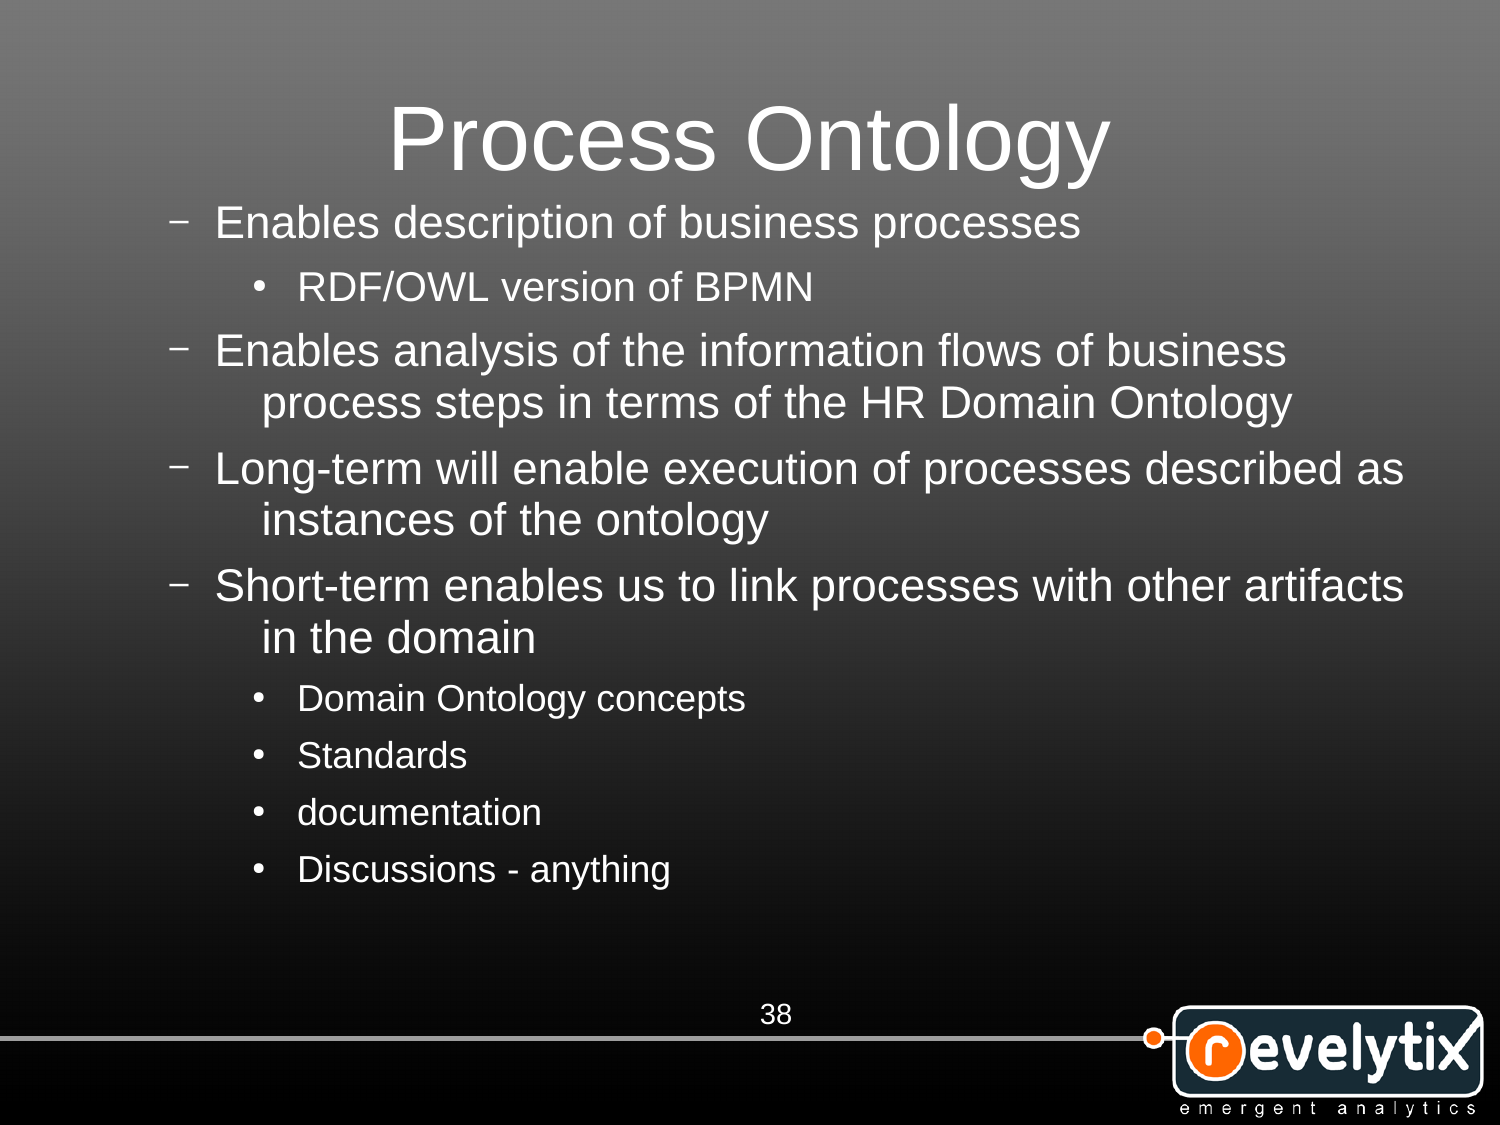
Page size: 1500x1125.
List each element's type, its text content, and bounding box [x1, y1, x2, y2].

list Enables description of business processes RDF/OWL version of BPMN Enables analysis of the information flows of business process steps in terms of the HR Domain Ontology Long-term will enable execution of processes described as instances of the ontology Short-term enables us to link processes with other artifacts in the domain Domain Ontology concepts Standards documentation Discussions - anything [75, 197, 1426, 926]
title Process Ontology [74, 44, 1425, 233]
picture [0, 0, 1500, 1125]
